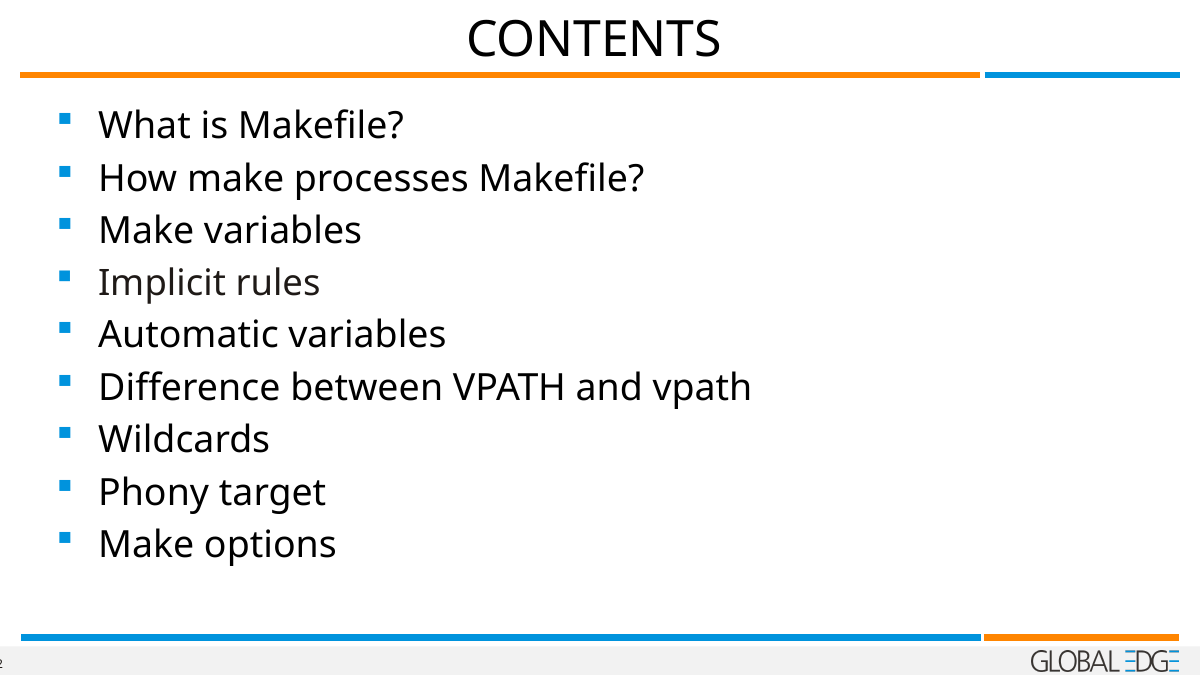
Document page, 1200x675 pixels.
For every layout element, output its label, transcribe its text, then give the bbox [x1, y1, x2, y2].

picture [1031, 650, 1179, 672]
title CONTENTS [56, 6, 1132, 66]
list What is Makefile? How make processes Makefile? Make variables Implicit rules Automatic variables Difference between VPATH and vpath Wildcards Phony target Make options [45, 95, 1132, 611]
